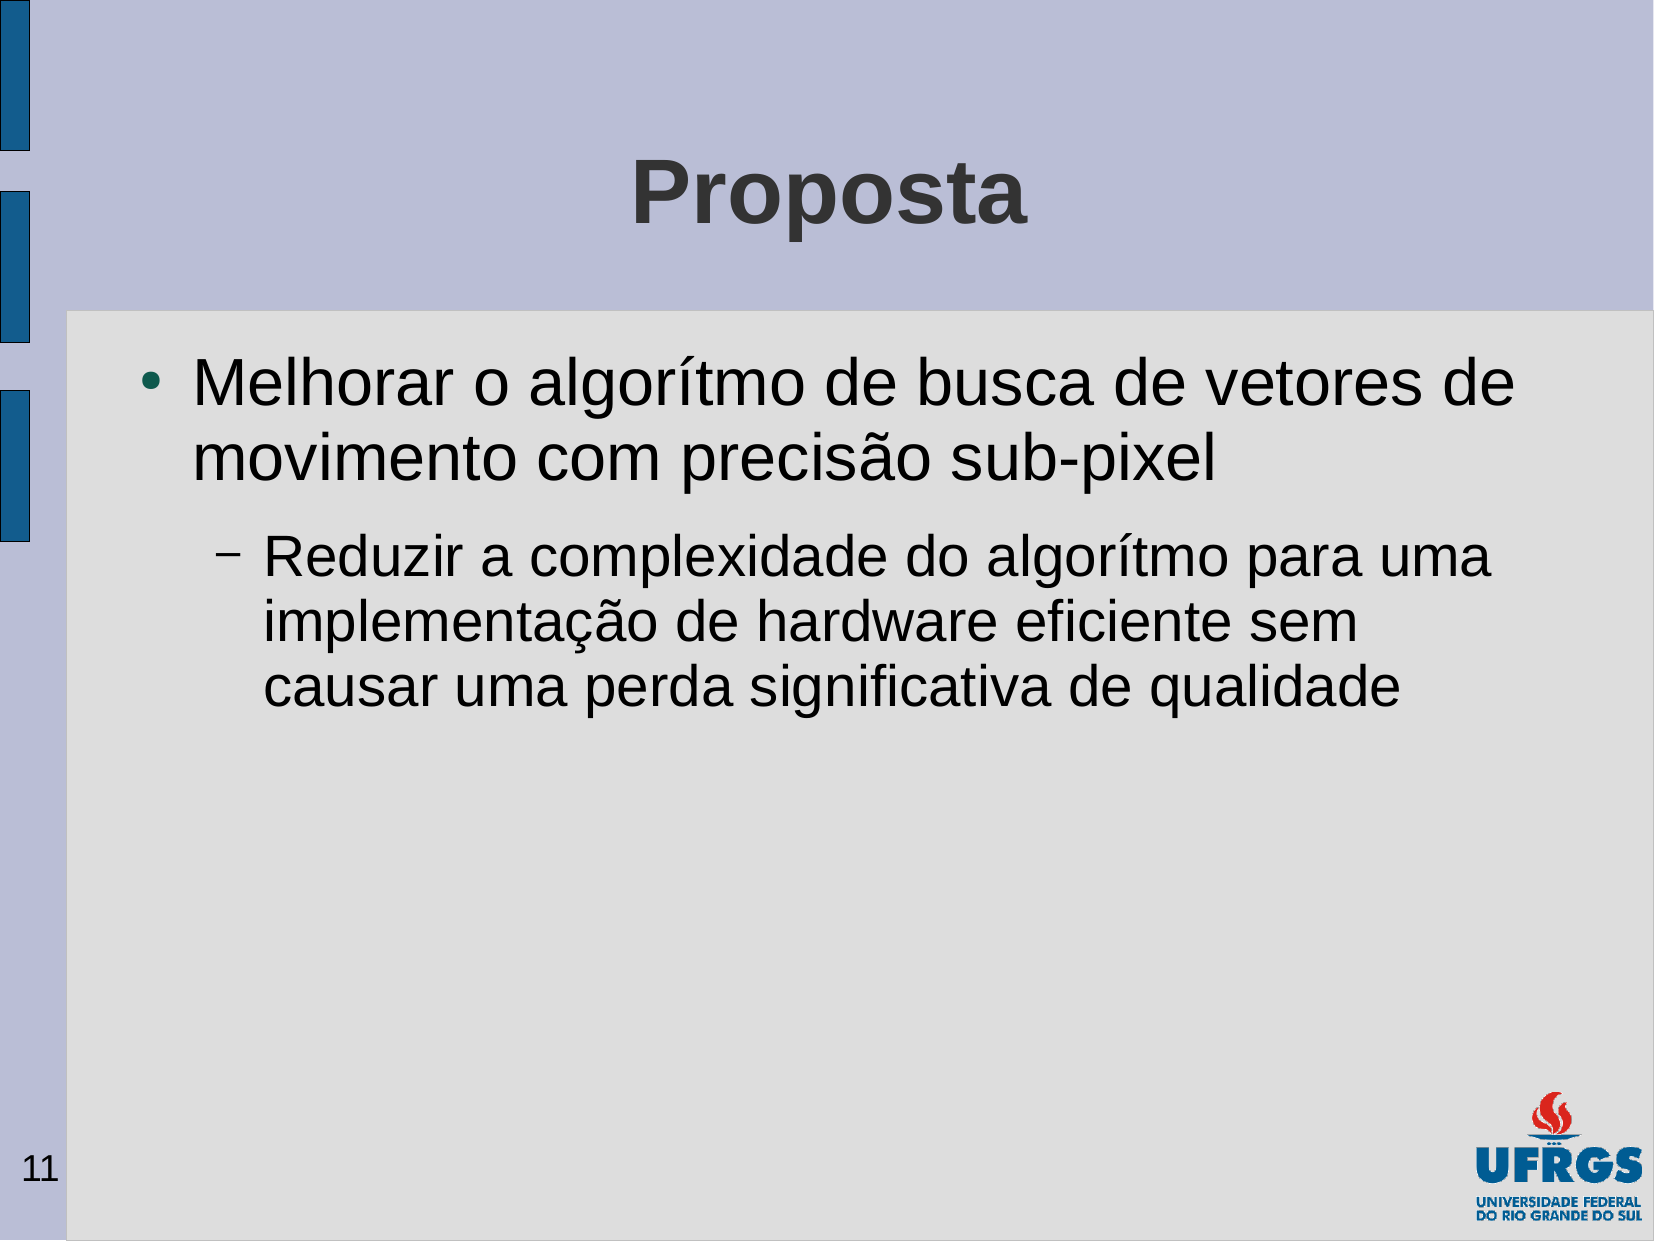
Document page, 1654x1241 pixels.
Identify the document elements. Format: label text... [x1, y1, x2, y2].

list Melhorar o algorítmo de busca de vetores de movimento com precisão sub-pixel Reduzir a complexidade do algorítmo para uma implementação de hardware eficiente sem causar uma perda significativa de qualidade [121, 344, 1534, 1064]
title Proposta [123, 88, 1536, 296]
picture [1476, 1092, 1642, 1221]
